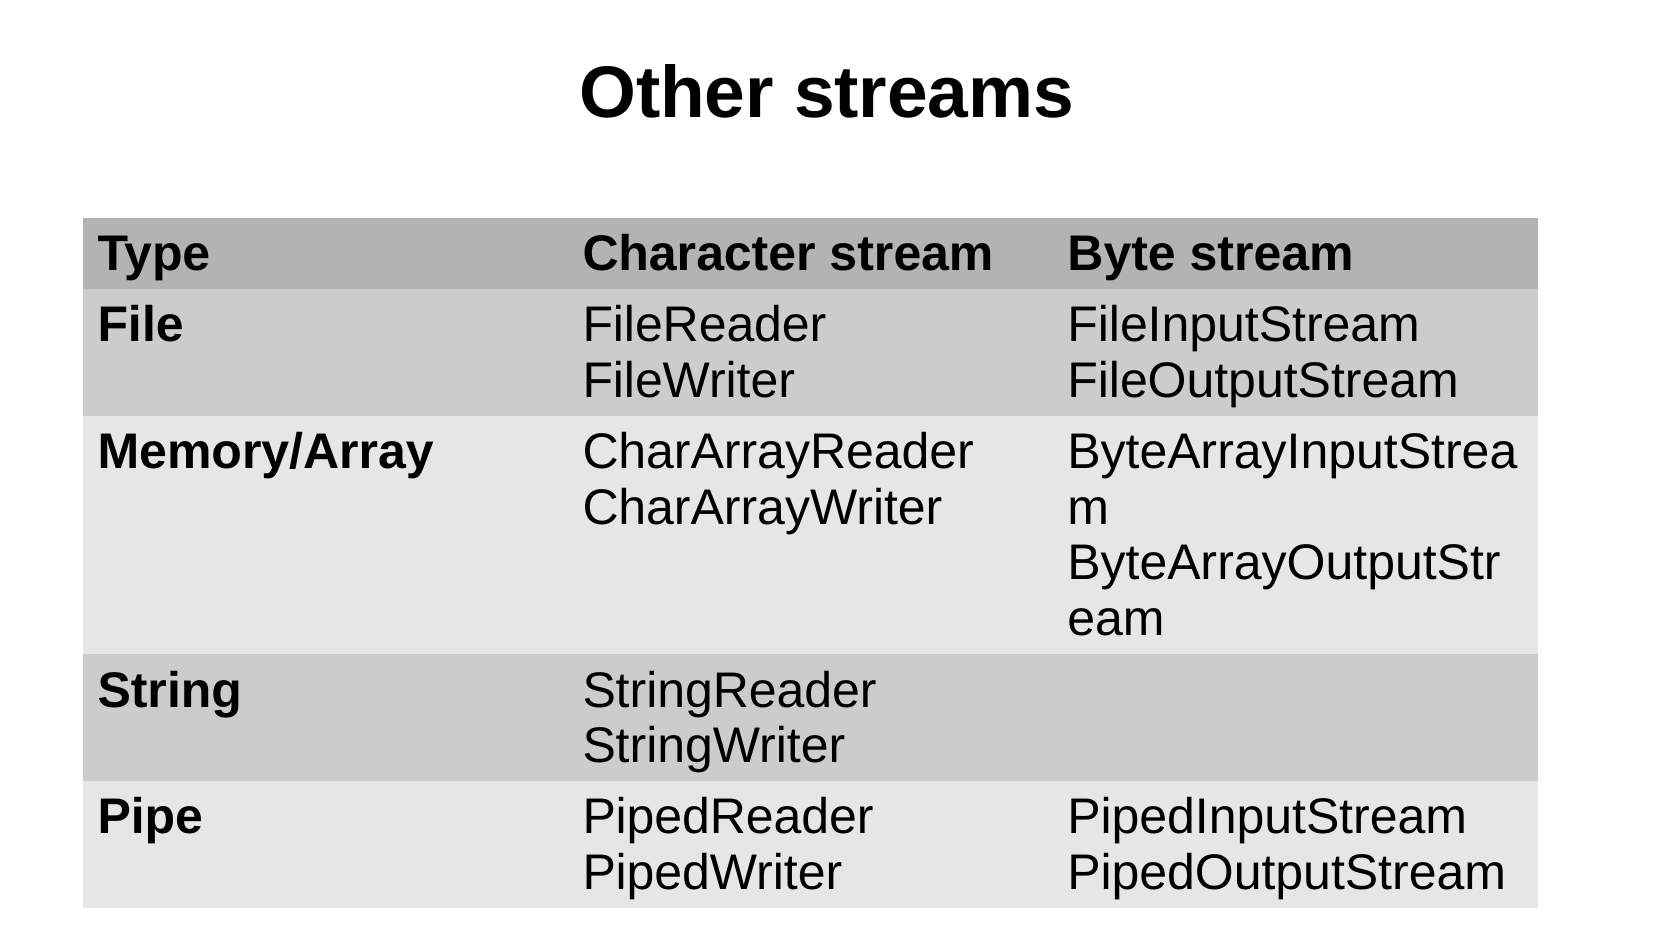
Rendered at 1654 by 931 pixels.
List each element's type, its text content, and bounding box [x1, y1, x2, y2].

table_cell Pipe [83, 781, 568, 908]
title Other streams [82, 37, 1571, 147]
table_cell CharArrayReader CharArrayWriter [568, 416, 1053, 654]
table_header Type [83, 218, 568, 289]
table_header Character stream [568, 218, 1053, 289]
table_header Byte stream [1053, 218, 1538, 289]
table_cell StringReader StringWriter [568, 654, 1053, 781]
table_cell ByteArrayInputStream ByteArrayOutputStream [1053, 416, 1538, 654]
table_cell [1053, 654, 1538, 781]
table_cell Memory/Array [83, 416, 568, 654]
table_cell PipedReader PipedWriter [568, 781, 1053, 908]
table_cell FileReader FileWriter [568, 289, 1053, 416]
table_cell File [83, 289, 568, 416]
table_cell PipedInputStream PipedOutputStream [1053, 781, 1538, 908]
table_cell FileInputStream FileOutputStream [1053, 289, 1538, 416]
table_cell String [83, 654, 568, 781]
